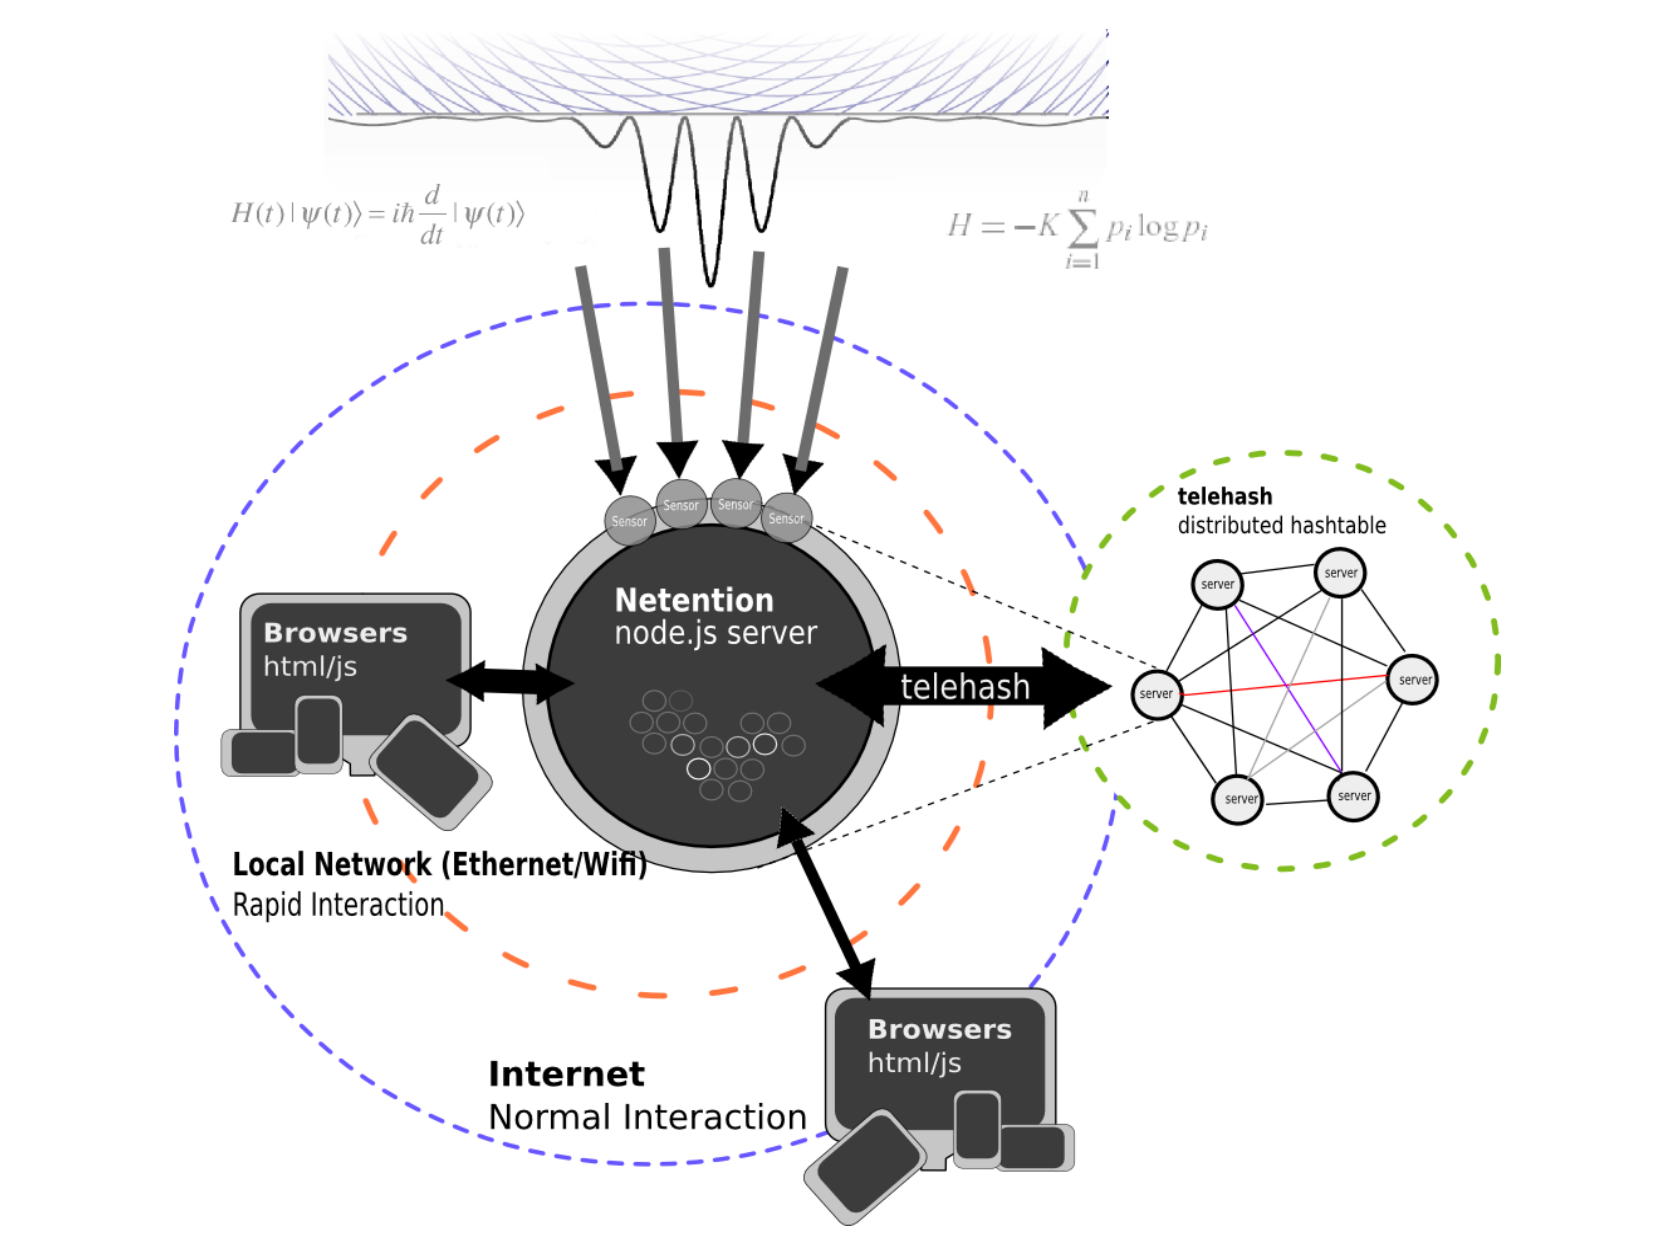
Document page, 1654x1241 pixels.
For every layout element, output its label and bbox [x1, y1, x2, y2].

picture [174, 29, 1501, 1226]
